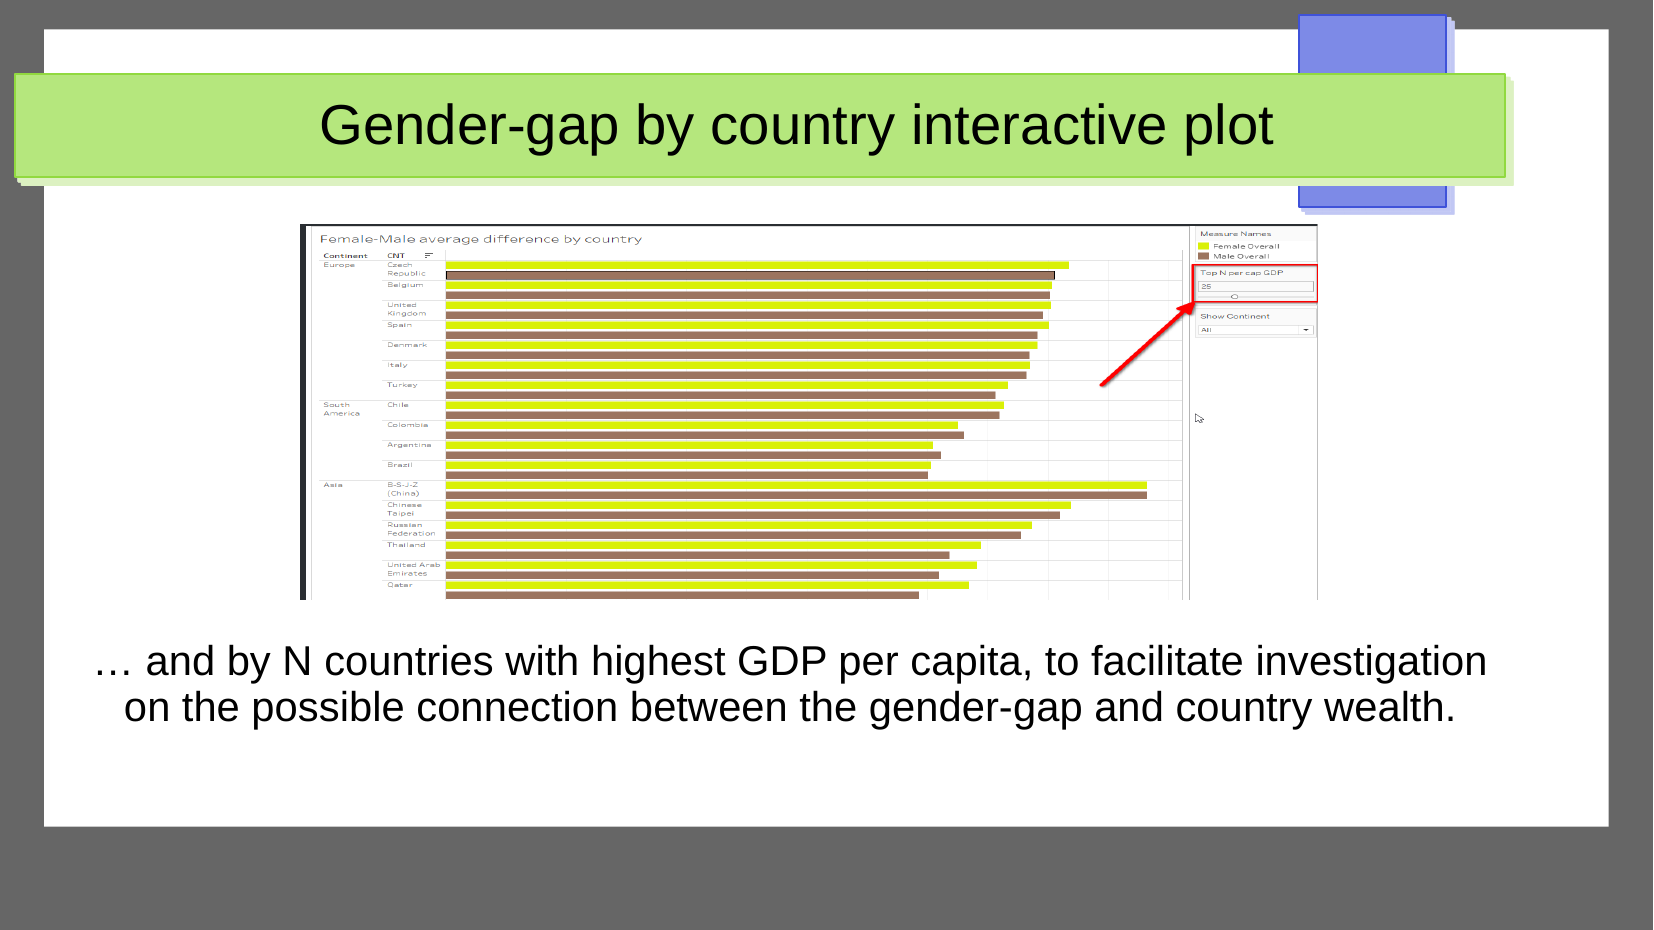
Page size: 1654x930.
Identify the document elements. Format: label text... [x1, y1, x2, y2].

title Gender-gap by country interactive plot [88, 73, 1506, 178]
list … and by N countries with highest GDP per capita, to facilitate investigation on the possible connection between the gender-gap and country wealth. [9, 637, 1501, 812]
picture [300, 224, 1318, 601]
